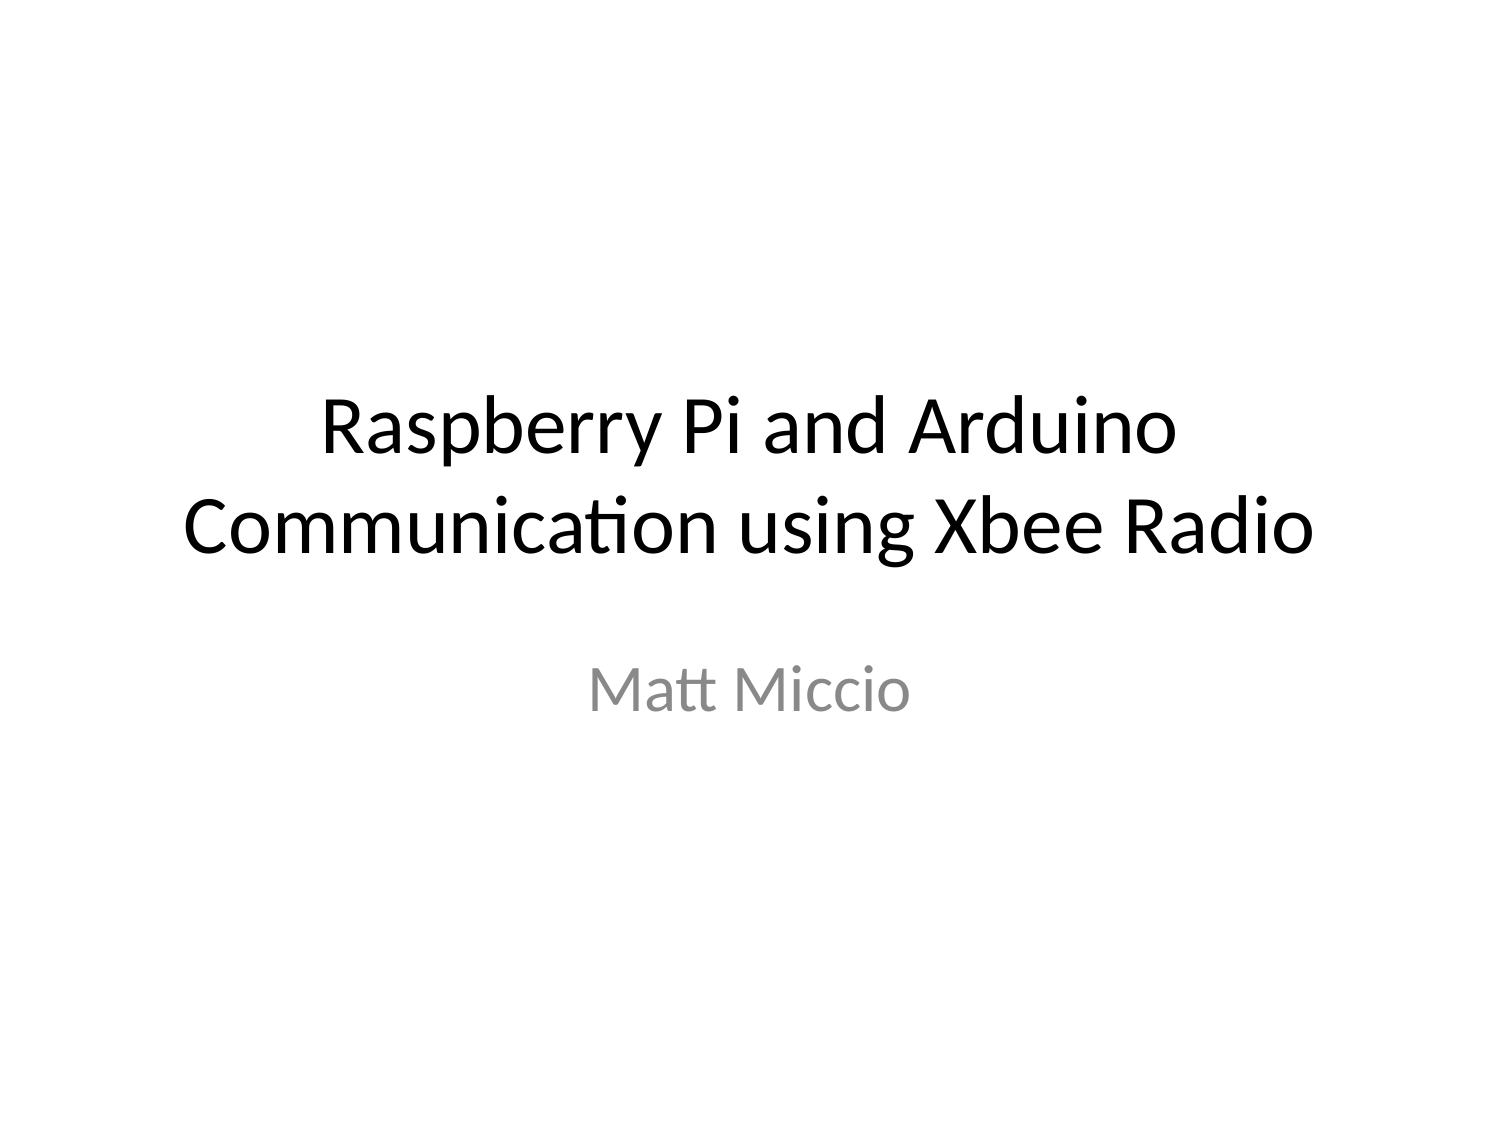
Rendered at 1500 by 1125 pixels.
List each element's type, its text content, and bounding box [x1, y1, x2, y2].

subtitle Matt Miccio [225, 637, 1276, 925]
title Raspberry Pi and Arduino Communication using Xbee Radio [112, 349, 1388, 591]
